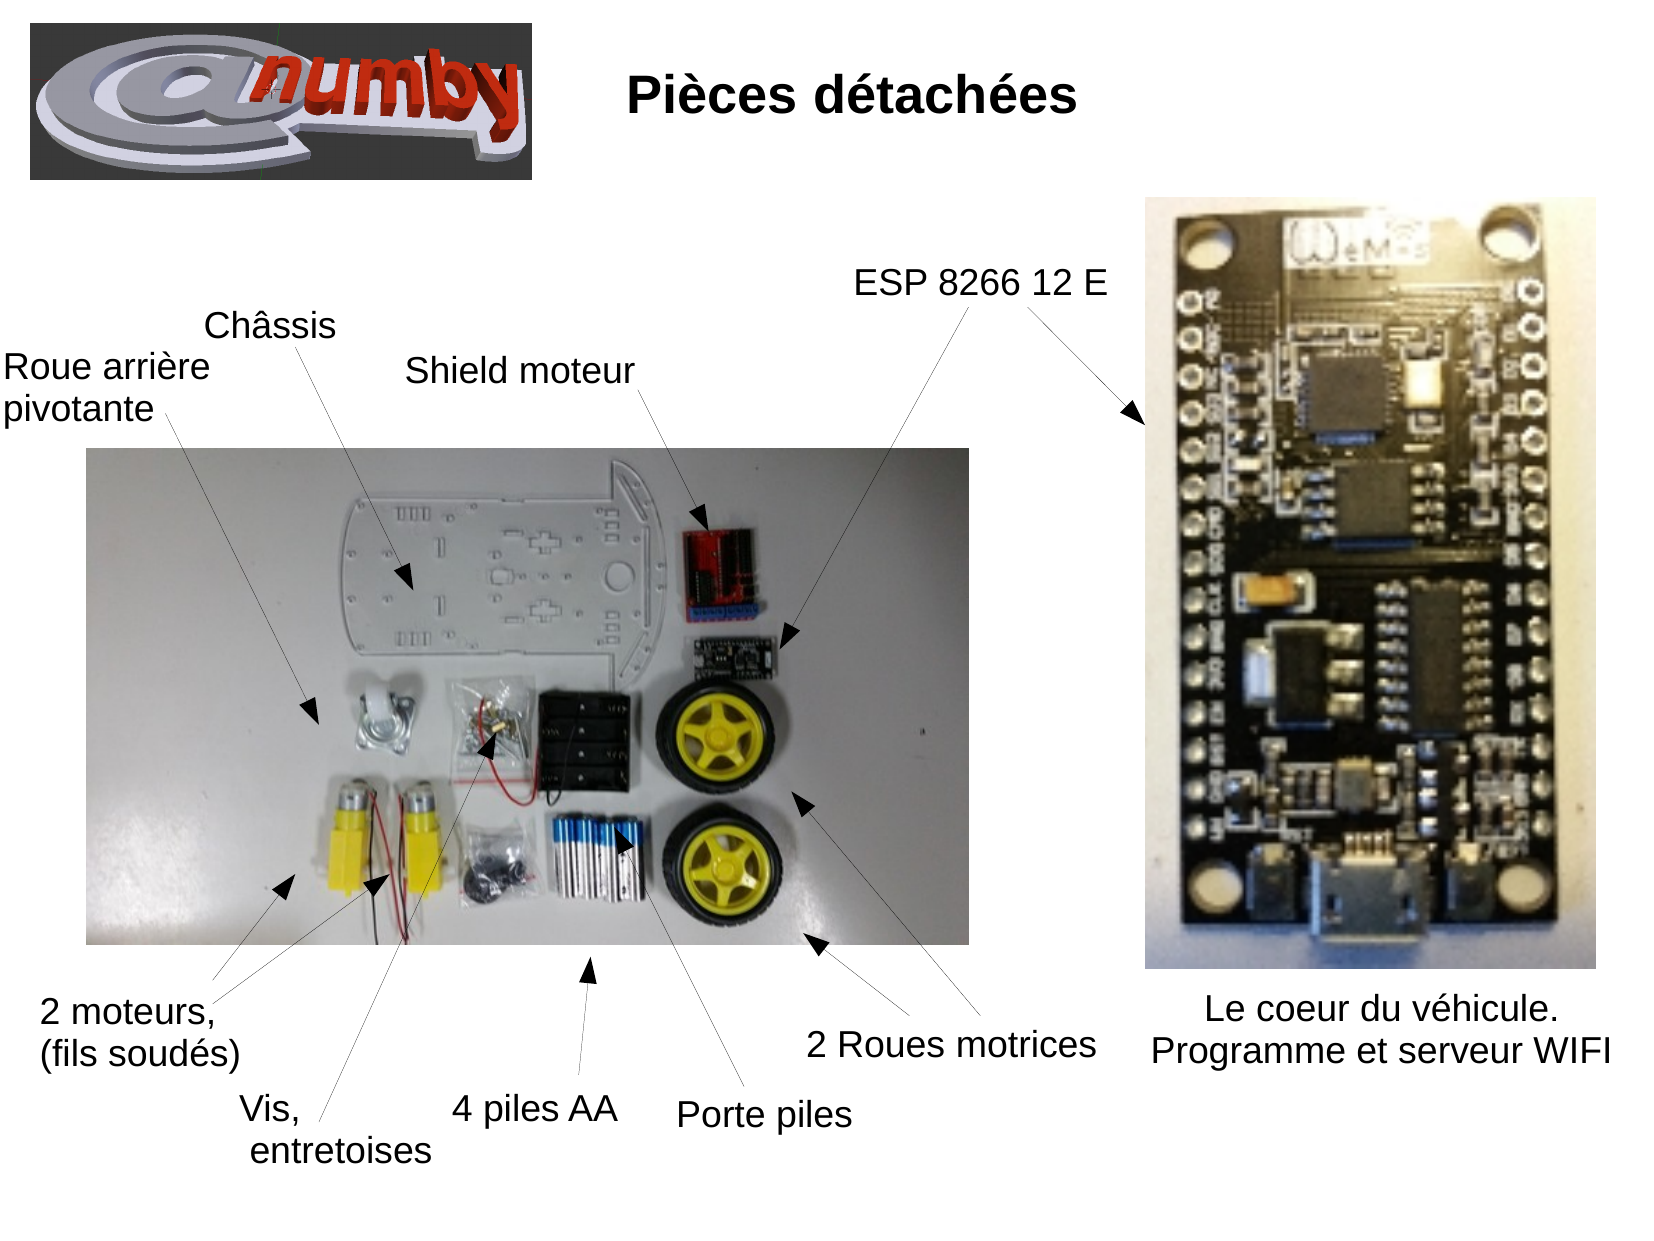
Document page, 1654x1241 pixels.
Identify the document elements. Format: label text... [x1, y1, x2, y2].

text_box Châssis [188, 297, 378, 355]
text_box Vis, entretoises [224, 1080, 461, 1180]
text_box Porte piles [661, 1086, 922, 1146]
picture [86, 448, 969, 945]
picture [1145, 197, 1596, 969]
text_box 4 piles AA [437, 1080, 650, 1152]
picture [30, 23, 532, 181]
text_box 2 moteurs, (fils soudés) [24, 983, 273, 1083]
text_box Shield moteur [389, 342, 686, 414]
text_box Le coeur du véhicule. Programme et serveur WIFI [1133, 980, 1630, 1122]
text_box ESP 8266 12 E [838, 253, 1134, 319]
title Pièces détachées [625, 35, 1394, 154]
text_box Roue arrière pivotante [0, 338, 284, 438]
text_box 2 Roues motrices [791, 1015, 1123, 1087]
